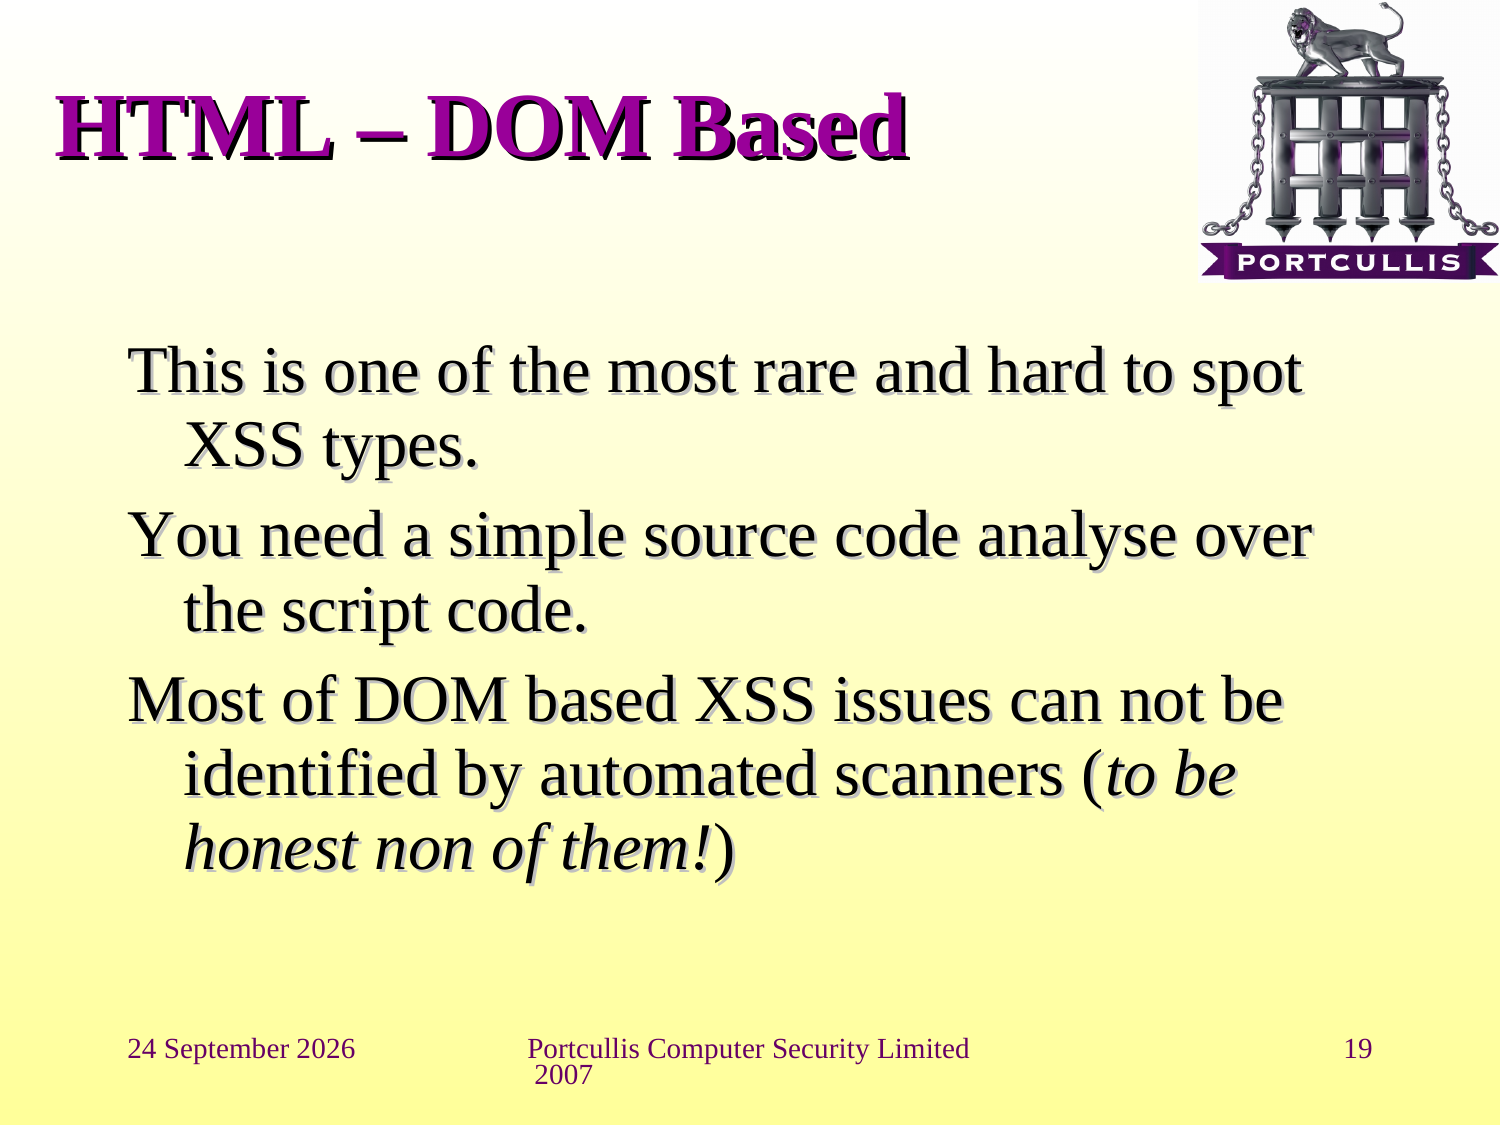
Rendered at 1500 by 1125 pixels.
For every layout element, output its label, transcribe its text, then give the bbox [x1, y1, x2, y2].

list This is one of the most rare and hard to spot XSS types. You need a simple source code analyse over the script code. Most of DOM based XSS issues can not be identified by automated scanners (to be honest non of them!) [112, 324, 1388, 1001]
picture [1198, 0, 1500, 283]
title HTML – DOM Based [0, 0, 963, 250]
